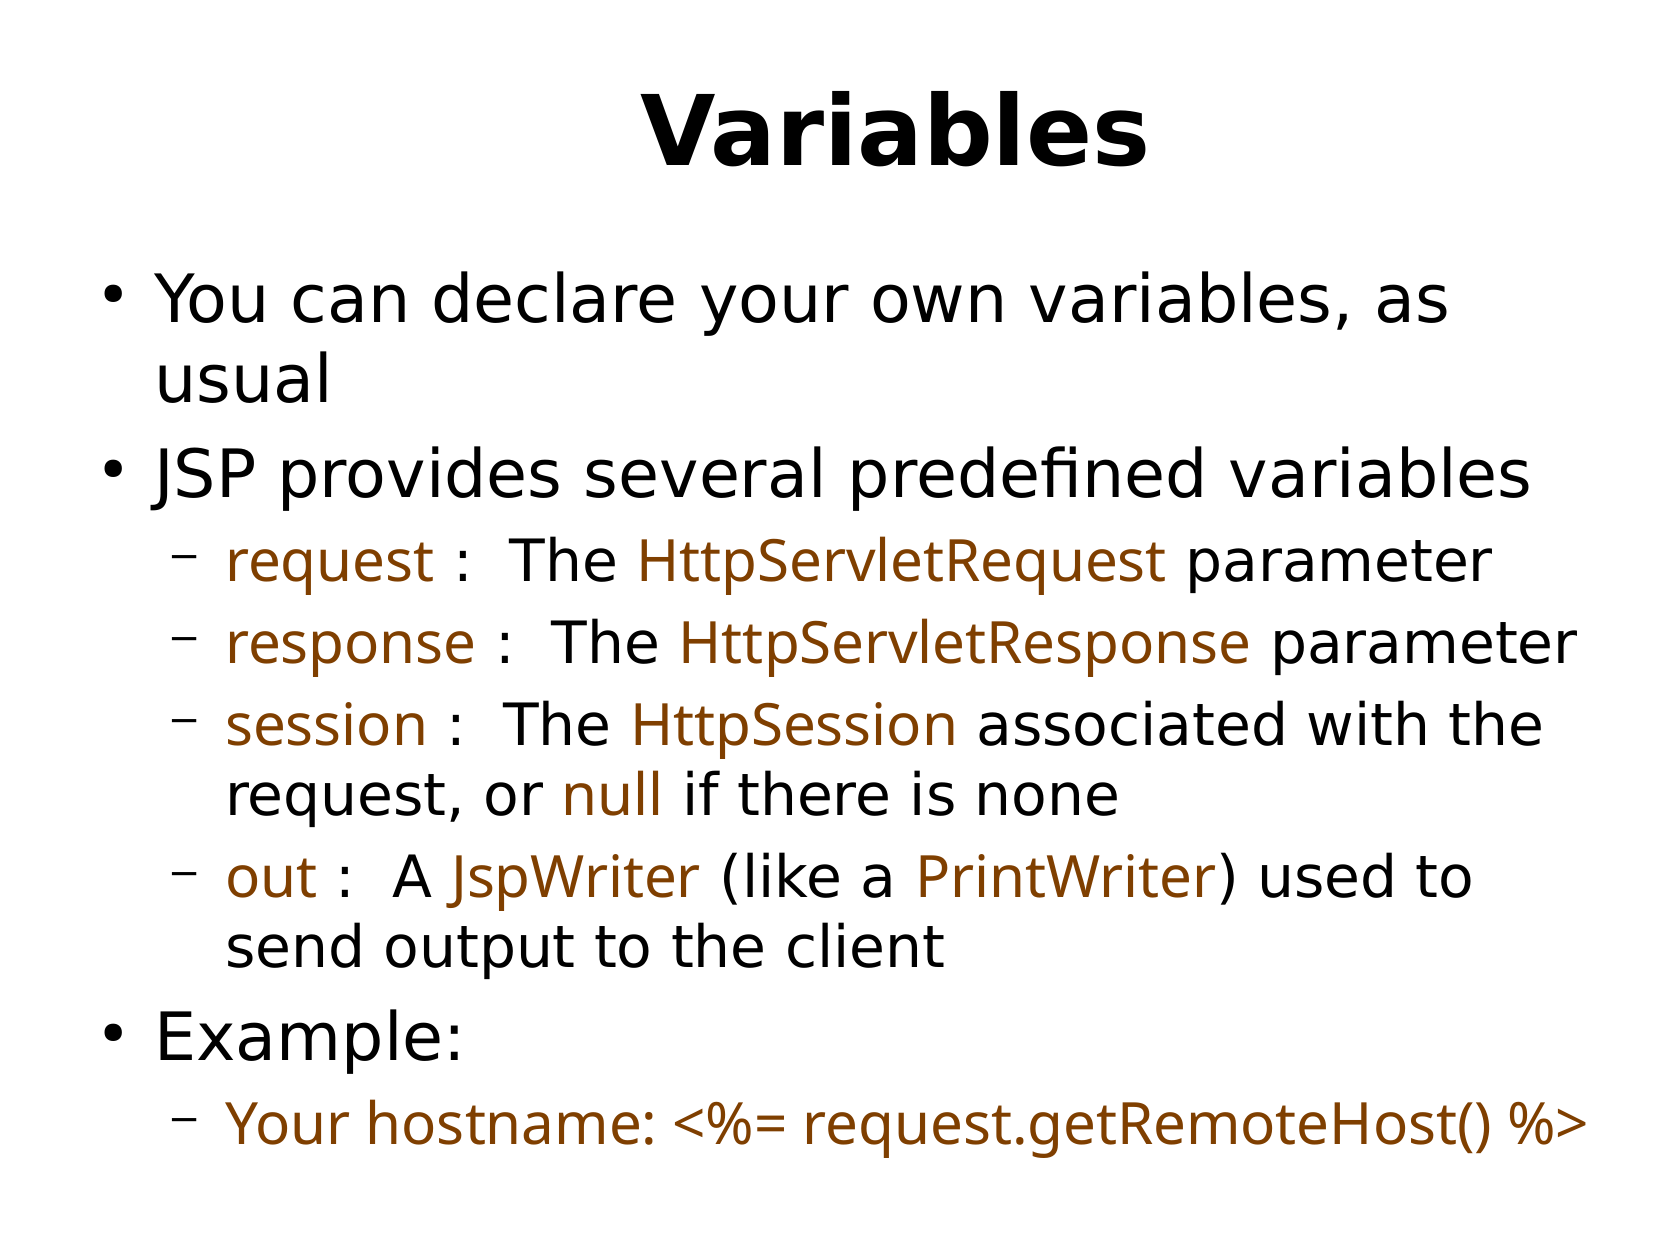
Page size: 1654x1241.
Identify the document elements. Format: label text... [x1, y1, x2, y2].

list You can declare your own variables, as usual JSP provides several predefined variables request : The HttpServletRequest parameter response : The HttpServletResponse parameter session : The HttpSession associated with the request, or null if there is none out : A JspWriter (like a PrintWriter) used to send output to the client Example: Your hostname: <%= request.getRemoteHost() %> [68, 247, 1620, 1199]
title Variables [220, 41, 1571, 193]
